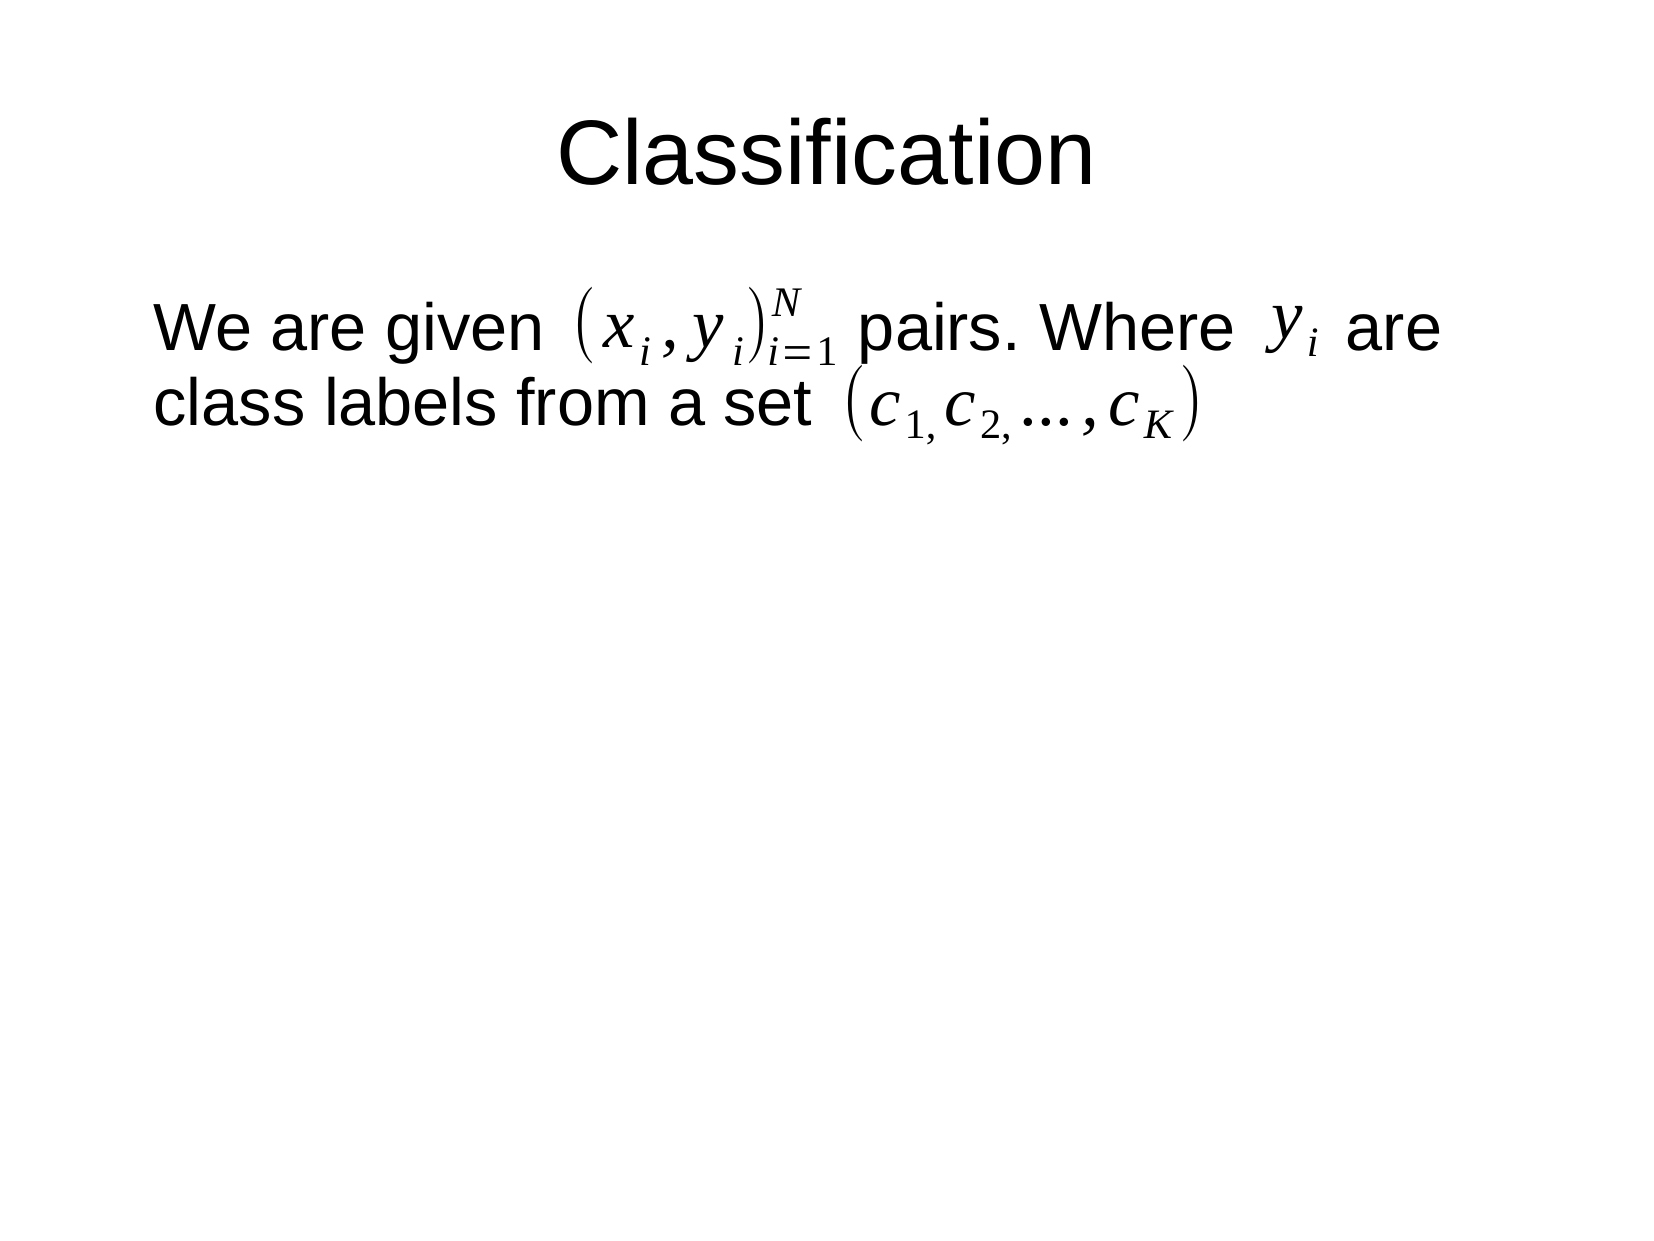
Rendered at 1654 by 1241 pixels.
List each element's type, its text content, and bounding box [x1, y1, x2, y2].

chart [555, 277, 1221, 450]
chart [1245, 277, 1337, 366]
title Classification [82, 49, 1571, 257]
list We are given pairs. Where are class labels from a set [82, 290, 1571, 1010]
